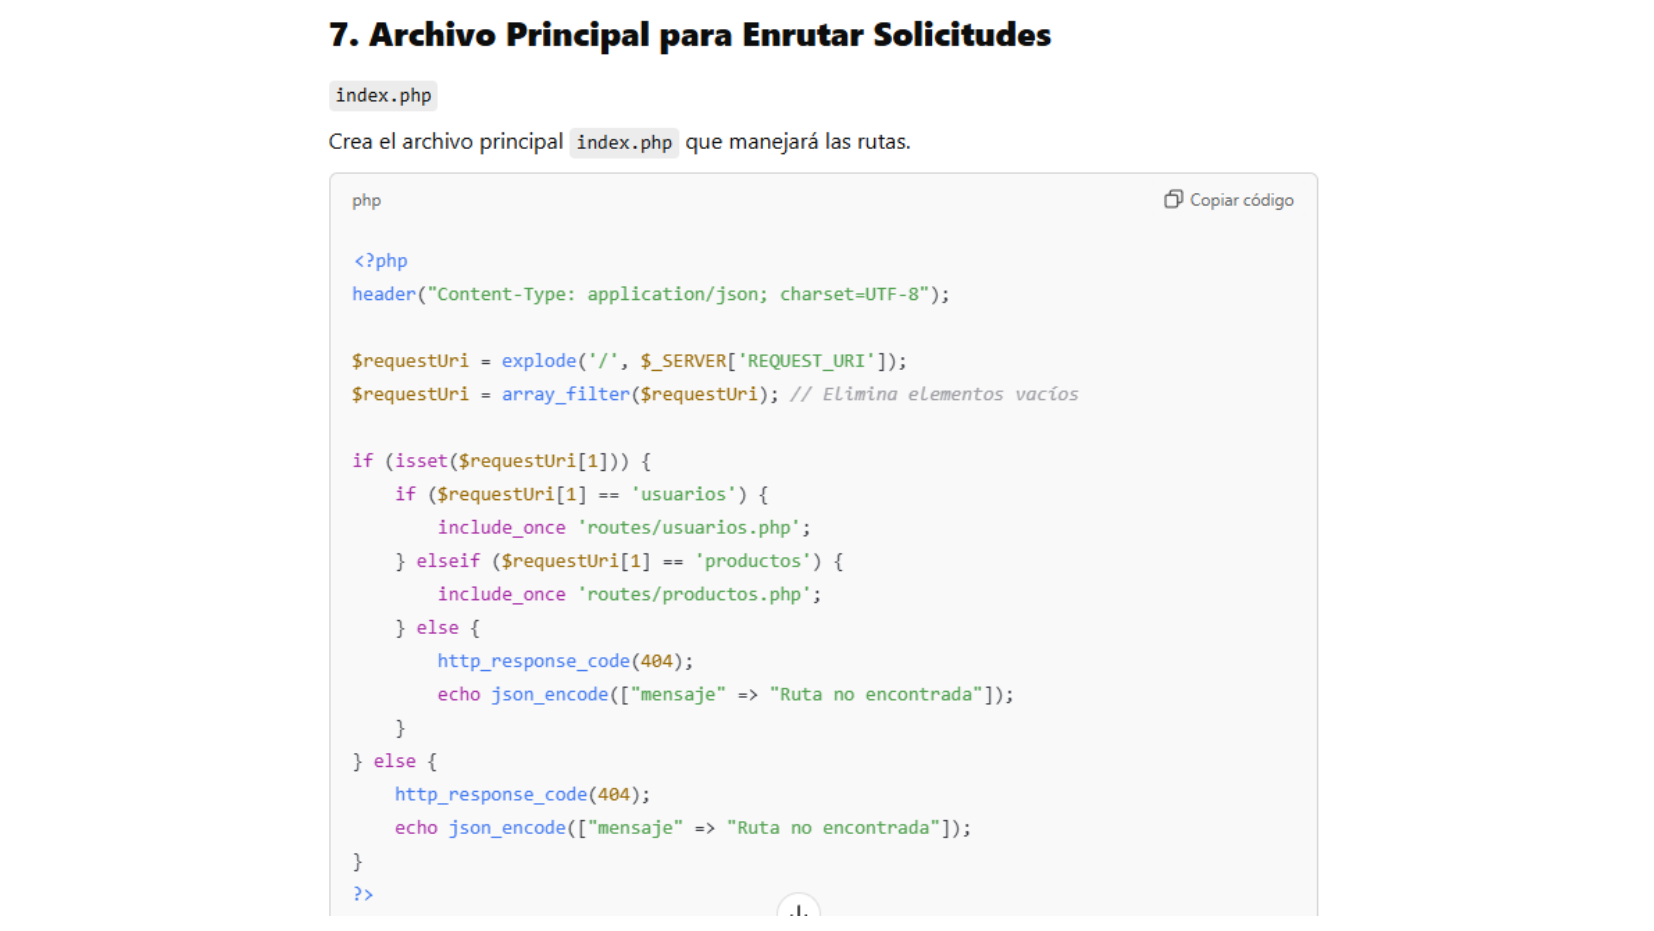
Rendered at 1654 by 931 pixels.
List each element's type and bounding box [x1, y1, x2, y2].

picture [253, 0, 1388, 916]
